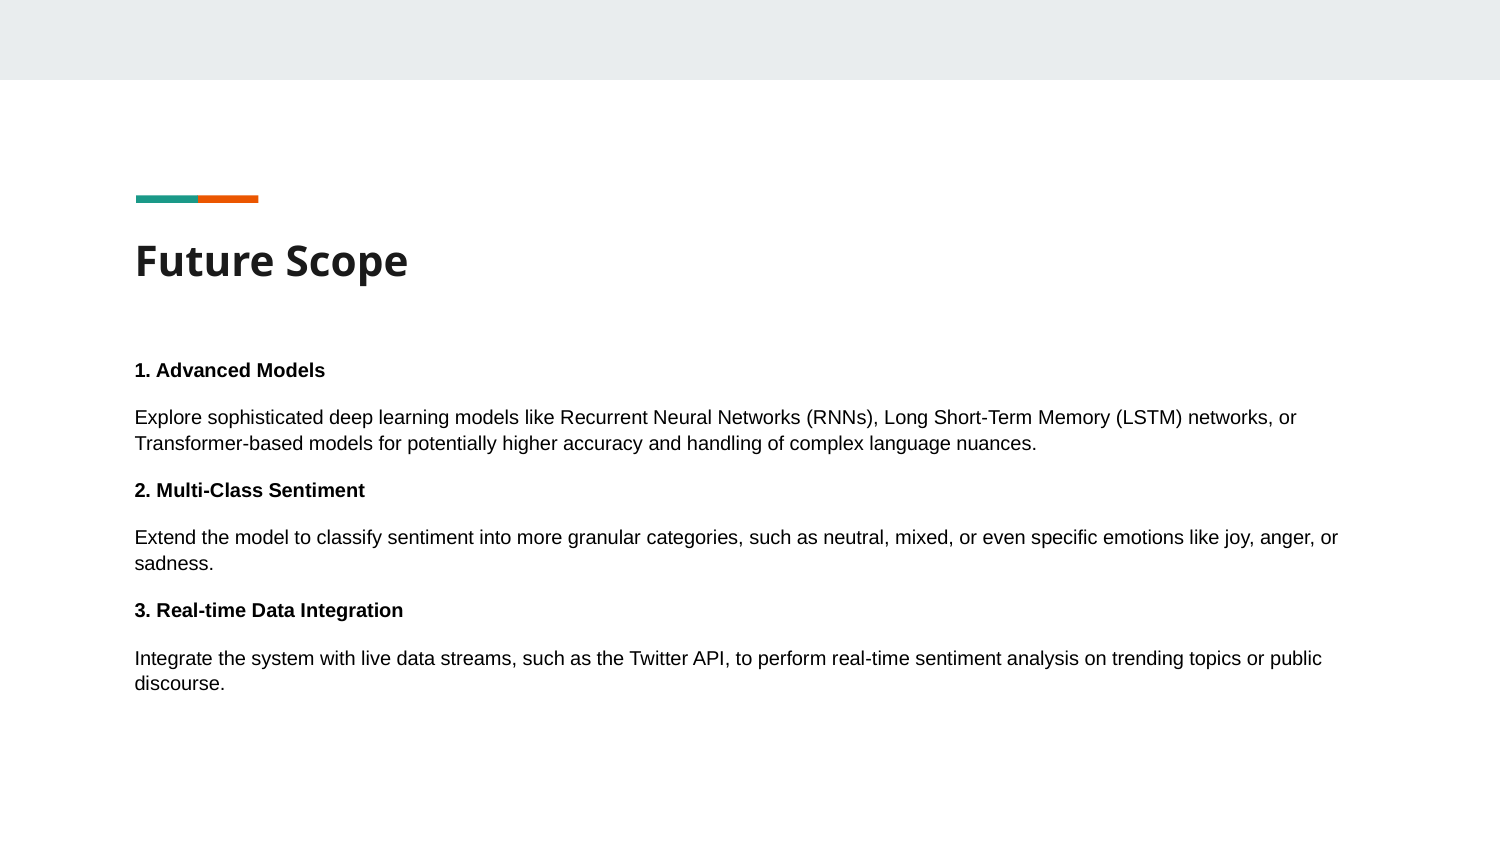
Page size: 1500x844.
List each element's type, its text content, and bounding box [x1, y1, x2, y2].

list 1. Advanced Models Explore sophisticated deep learning models like Recurrent Neural Networks (RNNs), Long Short-Term Memory (LSTM) networks, or Transformer-based models for potentially higher accuracy and handling of complex language nuances. 2. Multi-Class Sentiment Extend the model to classify sentiment into more granular categories, such as neutral, mixed, or even specific emotions like joy, anger, or sadness. 3. Real-time Data Integration Integrate the system with live data streams, such as the Twitter API, to perform real-time sentiment analysis on trending topics or public discourse. [119, 341, 1381, 712]
title Future Scope [119, 216, 1381, 305]
